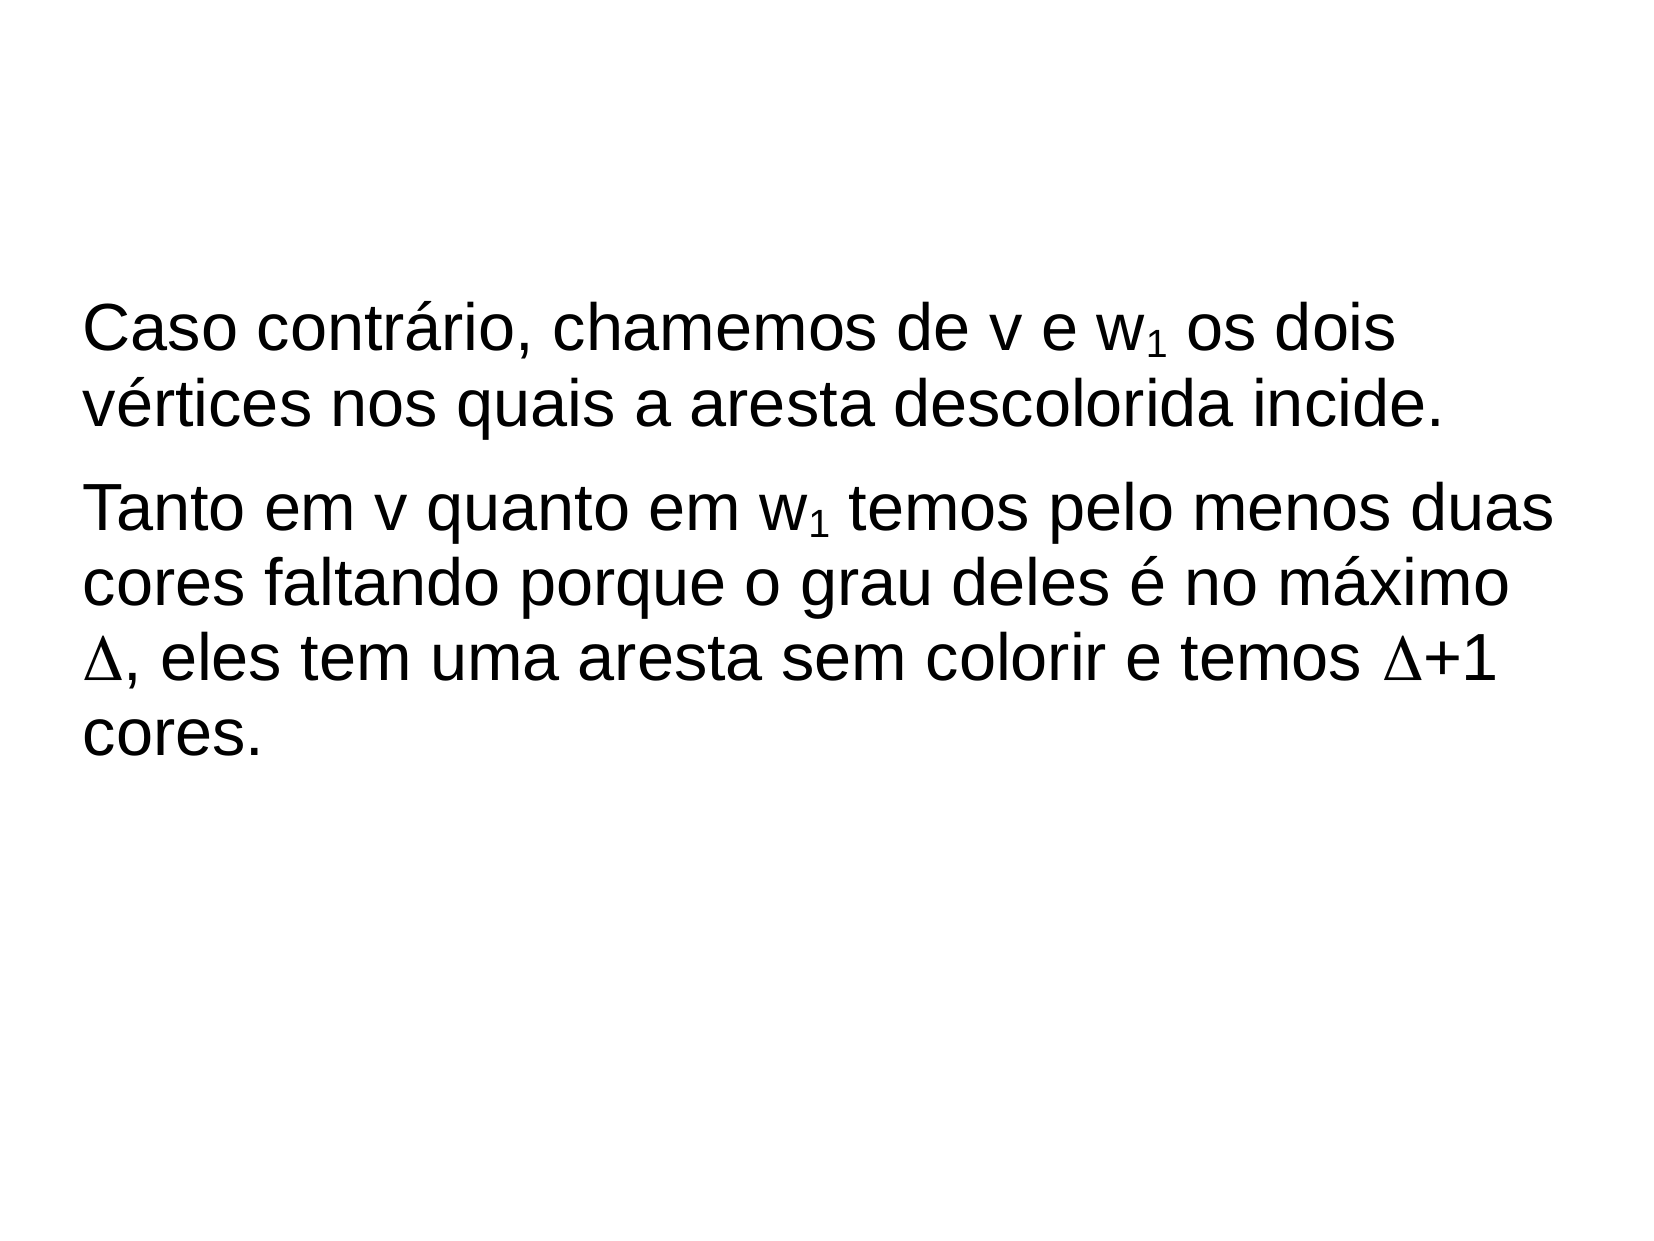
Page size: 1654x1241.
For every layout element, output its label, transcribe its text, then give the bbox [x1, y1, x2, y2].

list Caso contrário, chamemos de v e w1 os dois vértices nos quais a aresta descolorida incide. Tanto em v quanto em w1 temos pelo menos duas cores faltando porque o grau deles é no máximo , eles tem uma aresta sem colorir e temos +1 cores. [82, 290, 1571, 1109]
